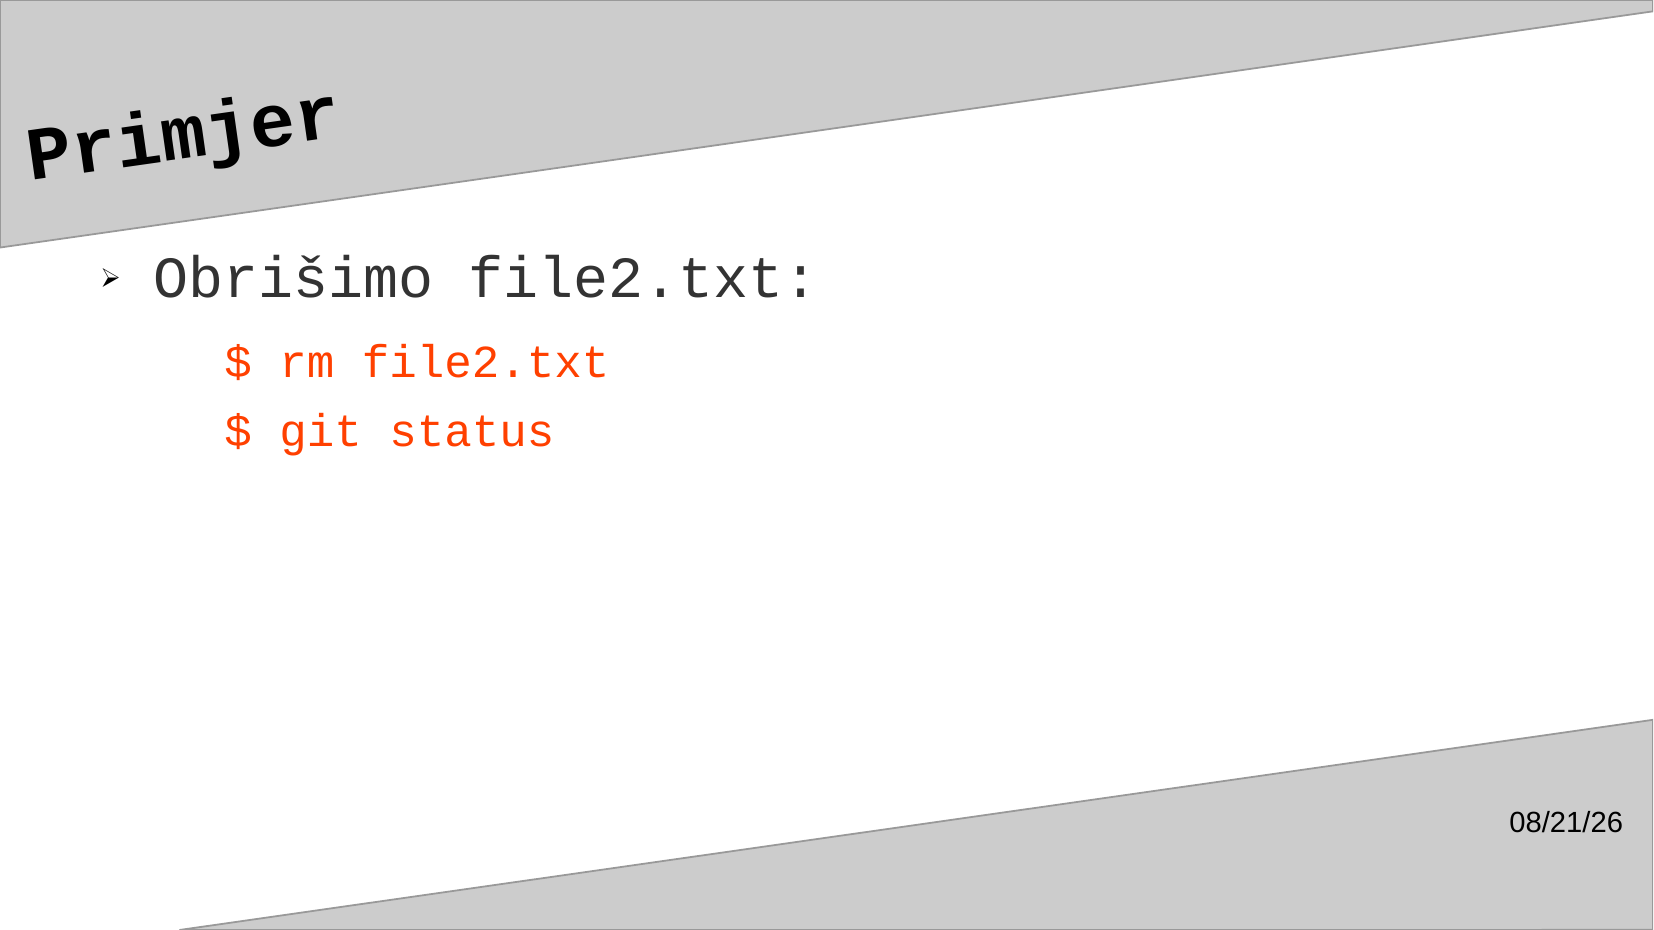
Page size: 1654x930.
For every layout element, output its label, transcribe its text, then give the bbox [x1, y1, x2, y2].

list Obrišimo file2.txt: $ rm file2.txt $ git status [82, 248, 1538, 789]
title Primjer [16, 0, 1501, 239]
